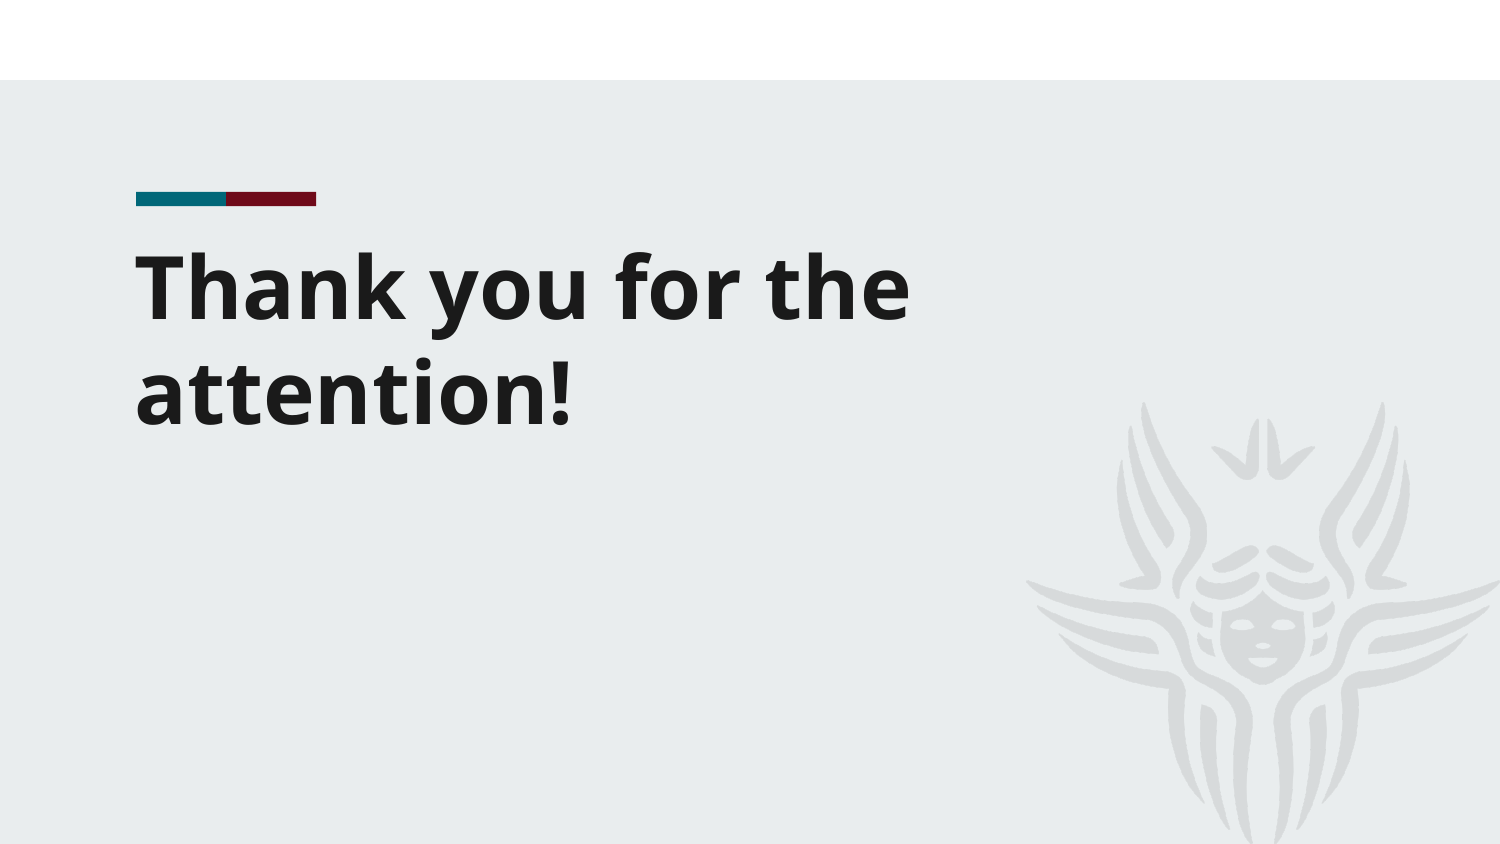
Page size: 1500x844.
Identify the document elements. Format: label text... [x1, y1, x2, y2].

title Thank you for the attention! [119, 216, 1381, 343]
